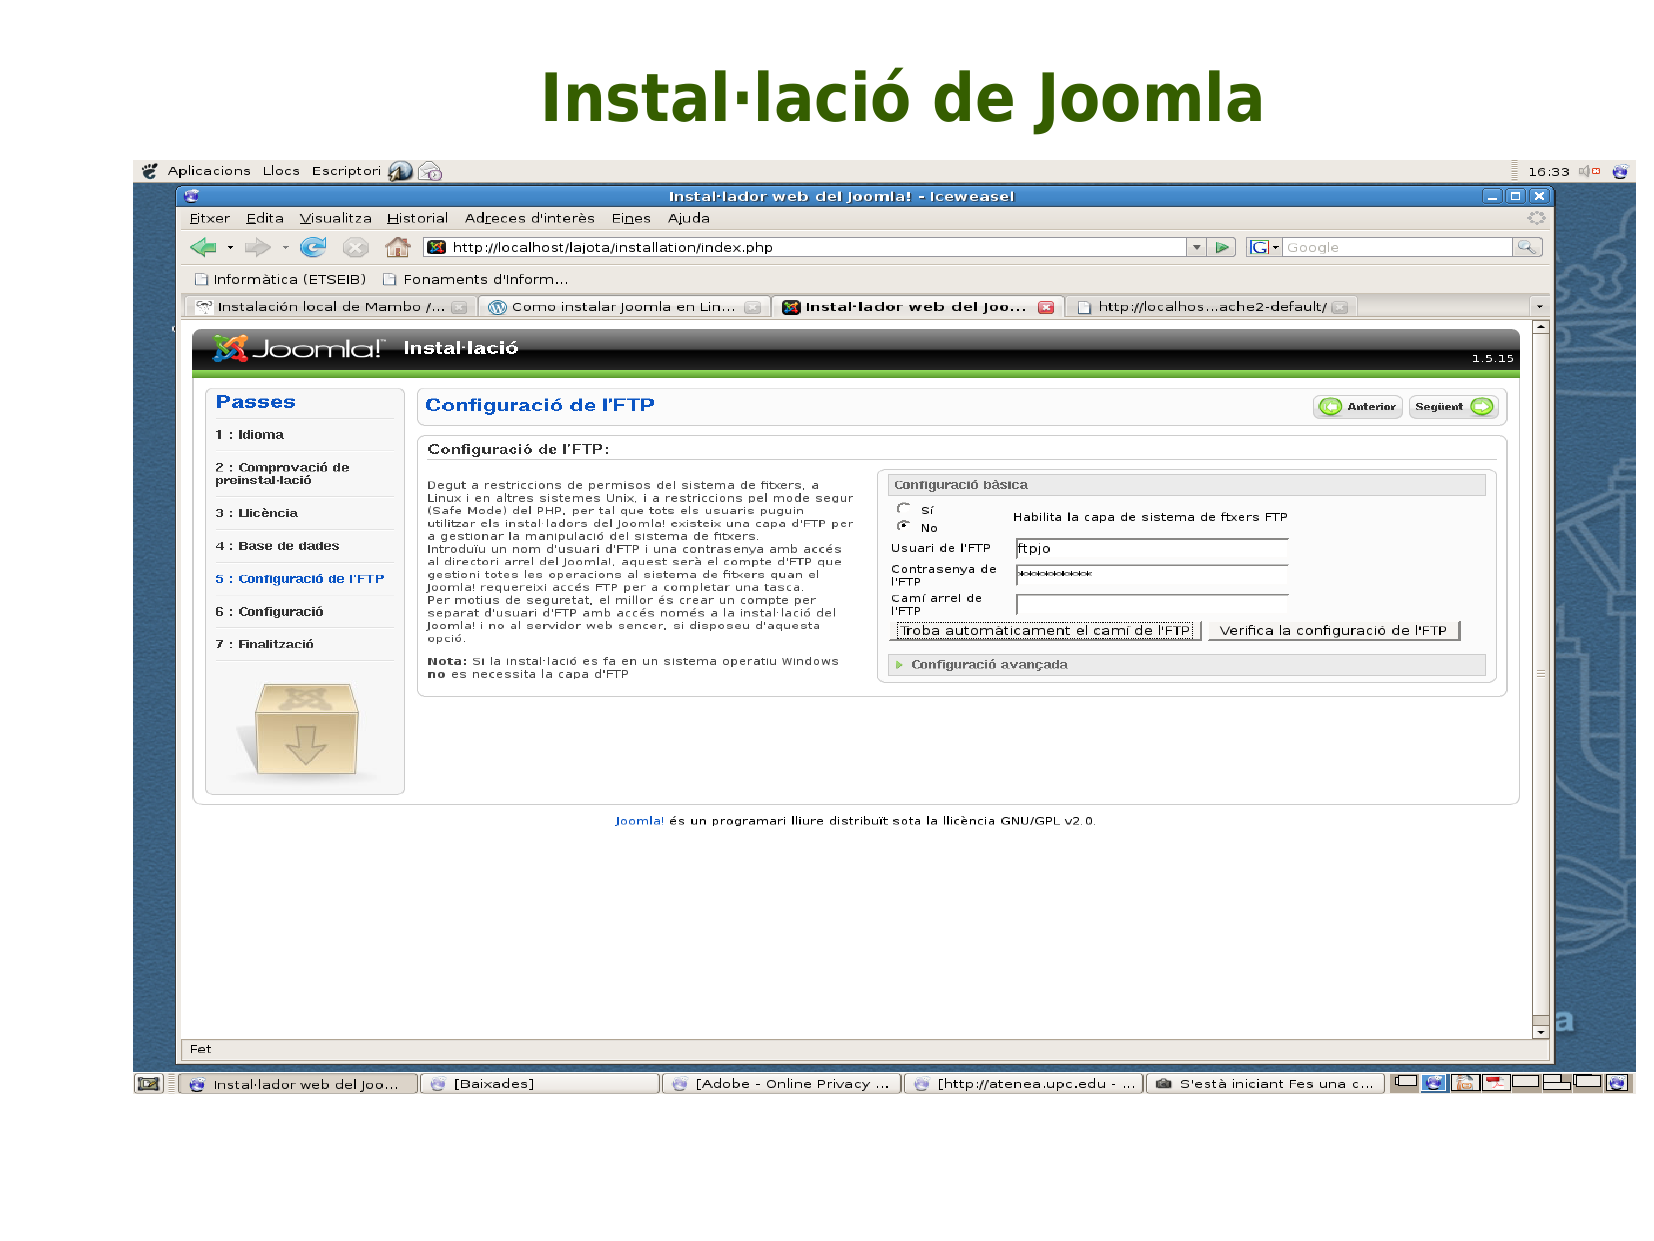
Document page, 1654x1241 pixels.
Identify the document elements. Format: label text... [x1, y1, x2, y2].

title Instal·lació de Joomla [159, 49, 1648, 148]
picture [133, 160, 1636, 1094]
